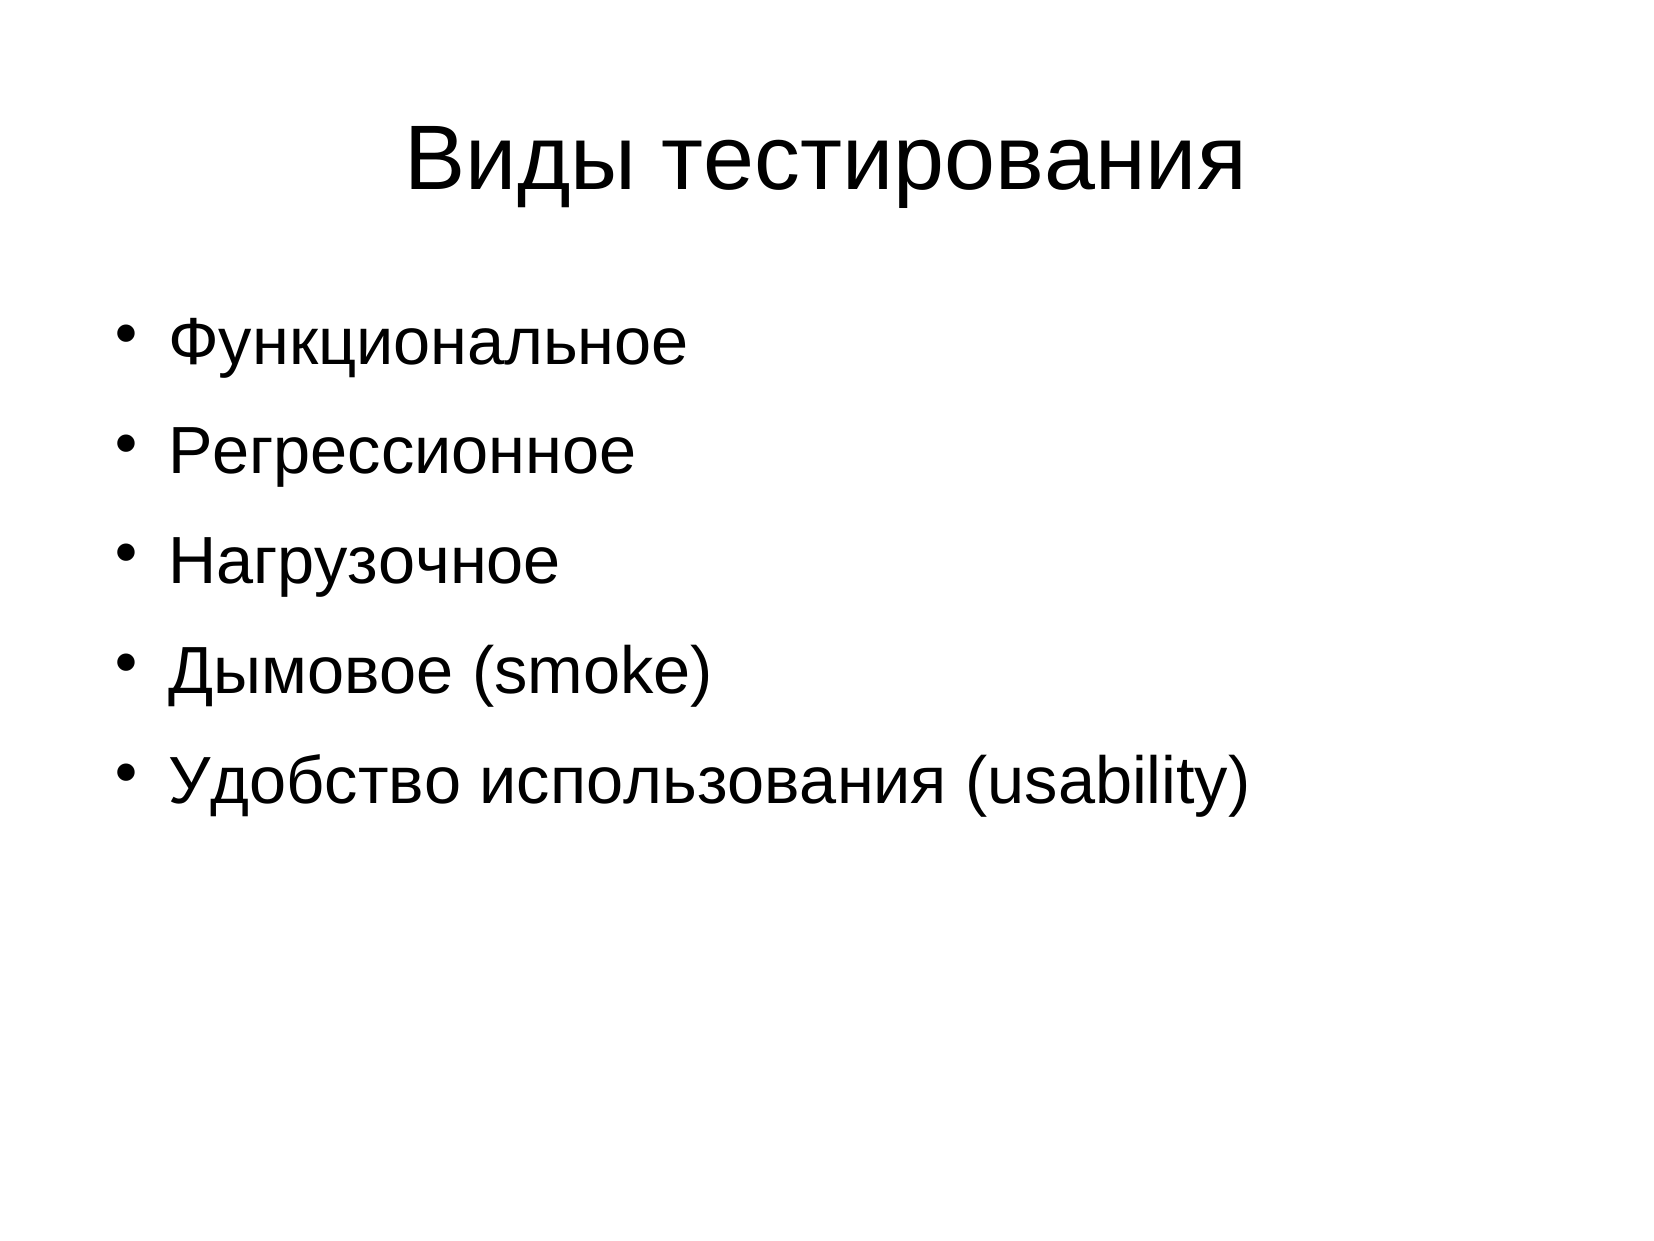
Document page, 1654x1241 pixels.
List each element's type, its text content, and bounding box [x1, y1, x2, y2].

list Функциональное Регрессионное Нагрузочное Дымовое (smoke) Удобство использования (usability) [82, 290, 1571, 1010]
title Виды тестирования [82, 49, 1571, 257]
